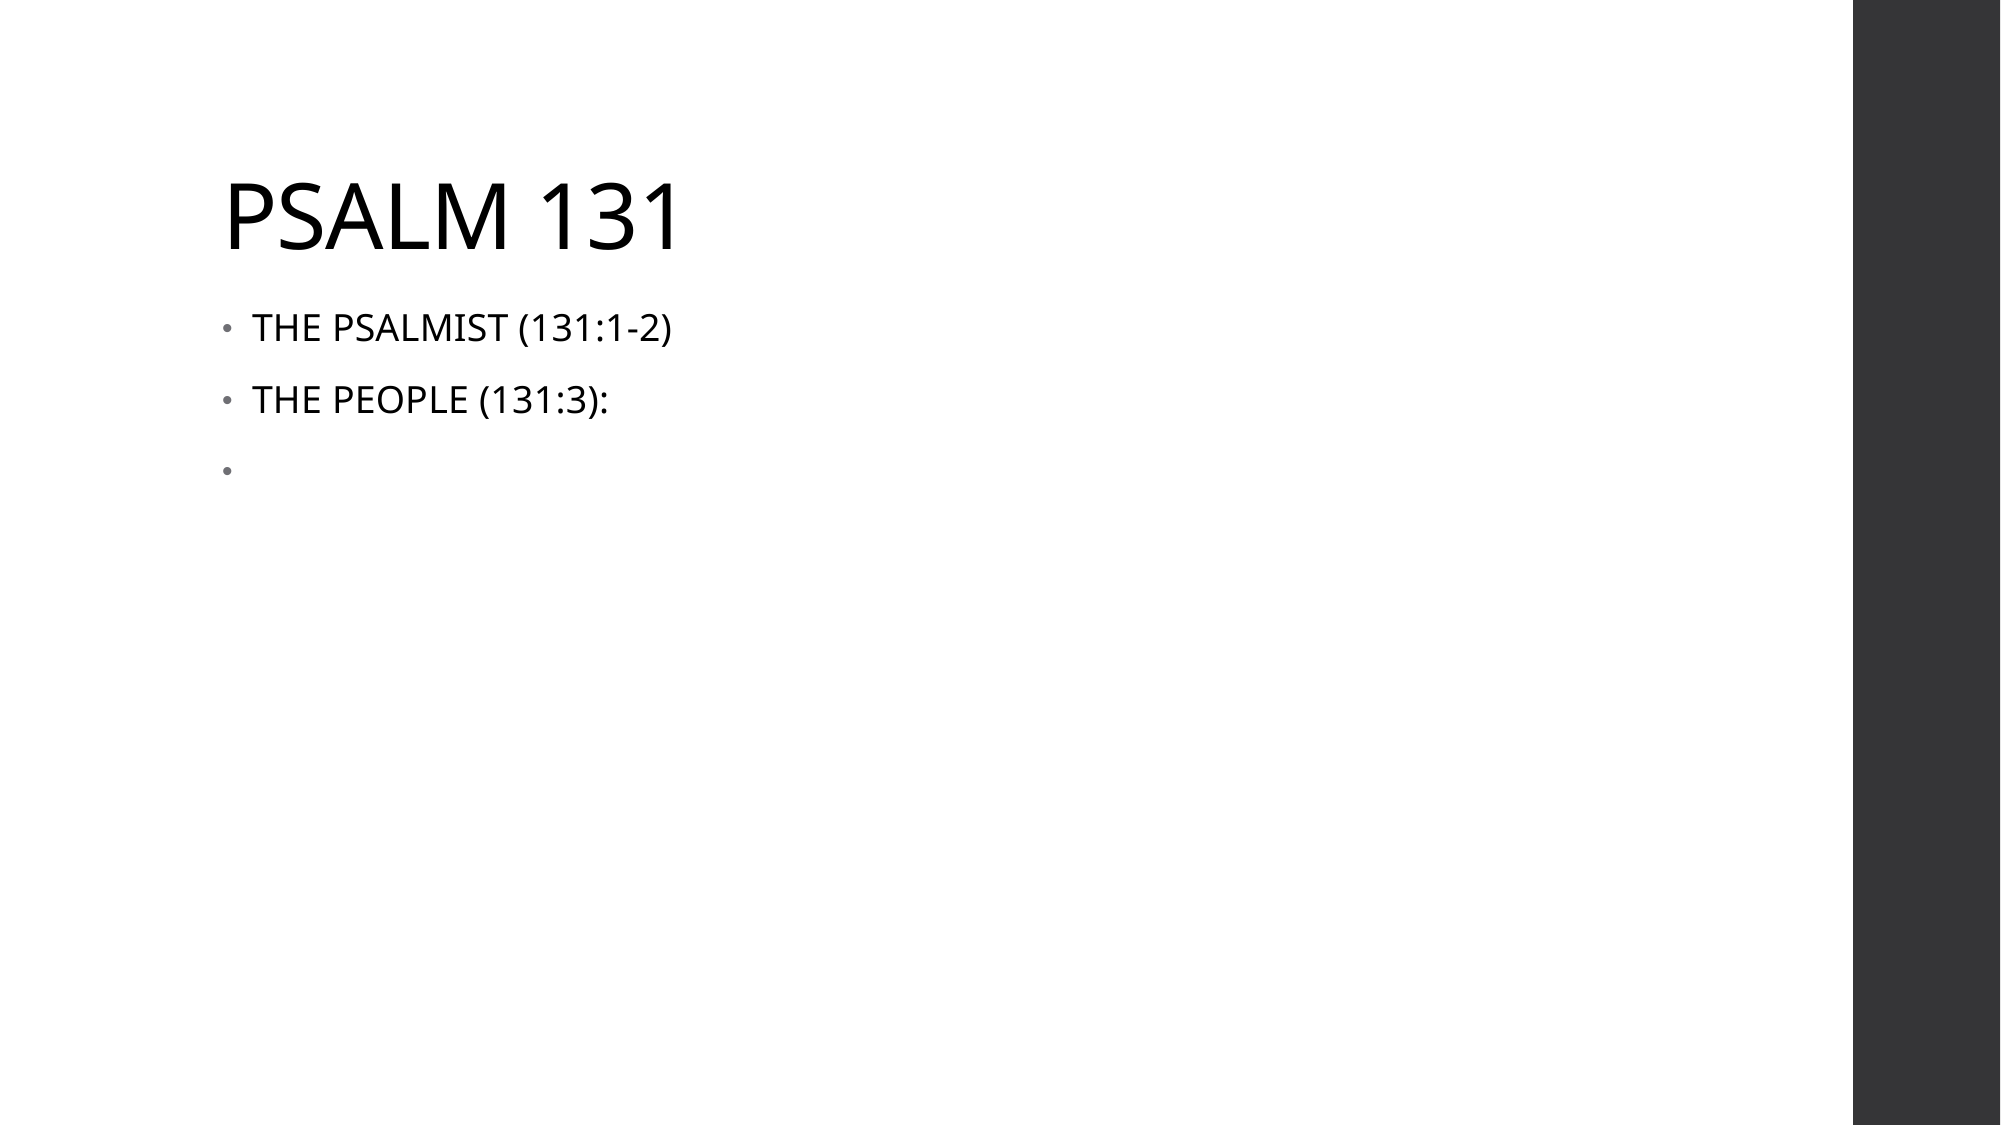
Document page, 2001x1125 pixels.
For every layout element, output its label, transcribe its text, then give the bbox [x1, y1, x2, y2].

title PSALM 131 [206, 60, 1797, 278]
list THE PSALMIST (131:1-2) THE PEOPLE (131:3): [206, 299, 1617, 1014]
